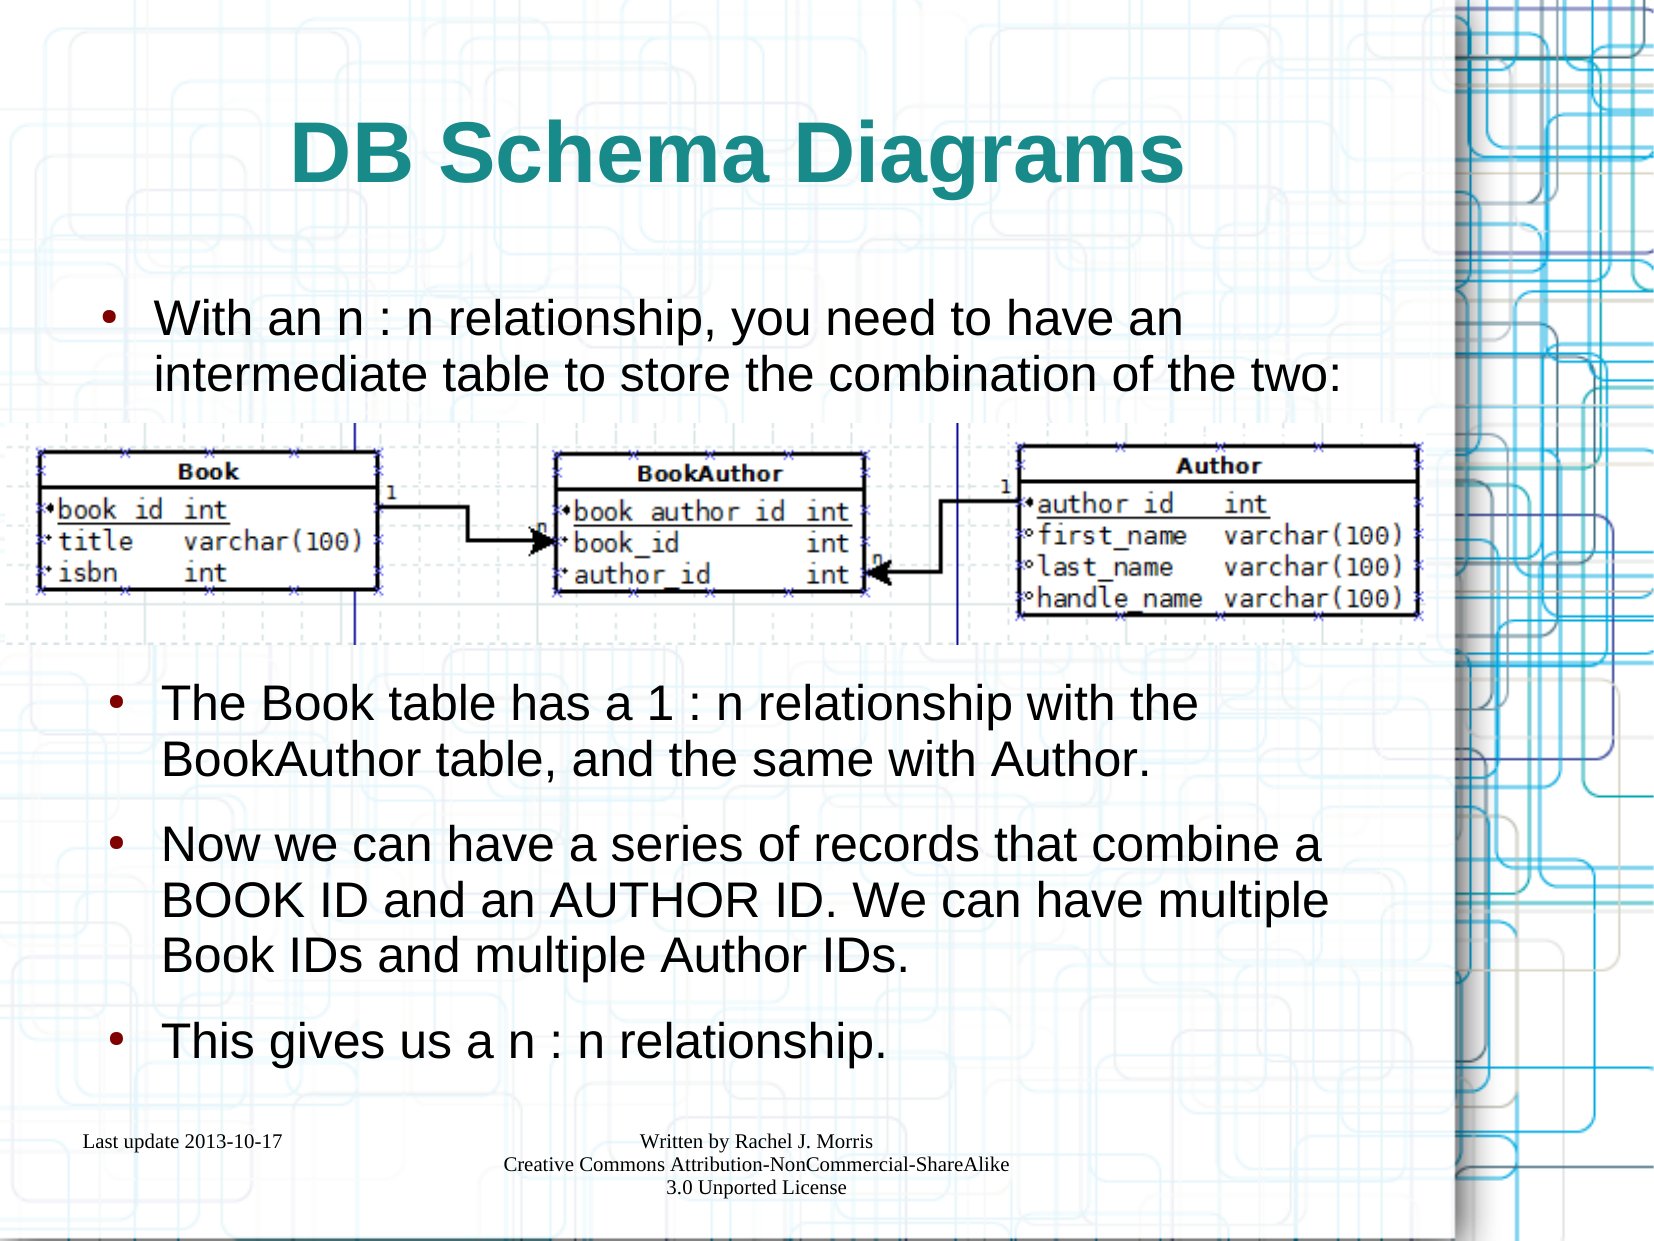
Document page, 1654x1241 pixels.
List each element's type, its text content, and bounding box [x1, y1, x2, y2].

title DB Schema Diagrams [59, 49, 1418, 257]
list The Book table has a 1 : n relationship with the BookAuthor table, and the same with Author. Now we can have a series of records that combine a BOOK ID and an AUTHOR ID. We can have multiple Book IDs and multiple Author IDs. This gives us a n : n relationship. [90, 675, 1425, 1069]
list With an n : n relationship, you need to have an intermediate table to store the combination of the two: [82, 290, 1418, 402]
picture [0, 0, 1654, 1241]
